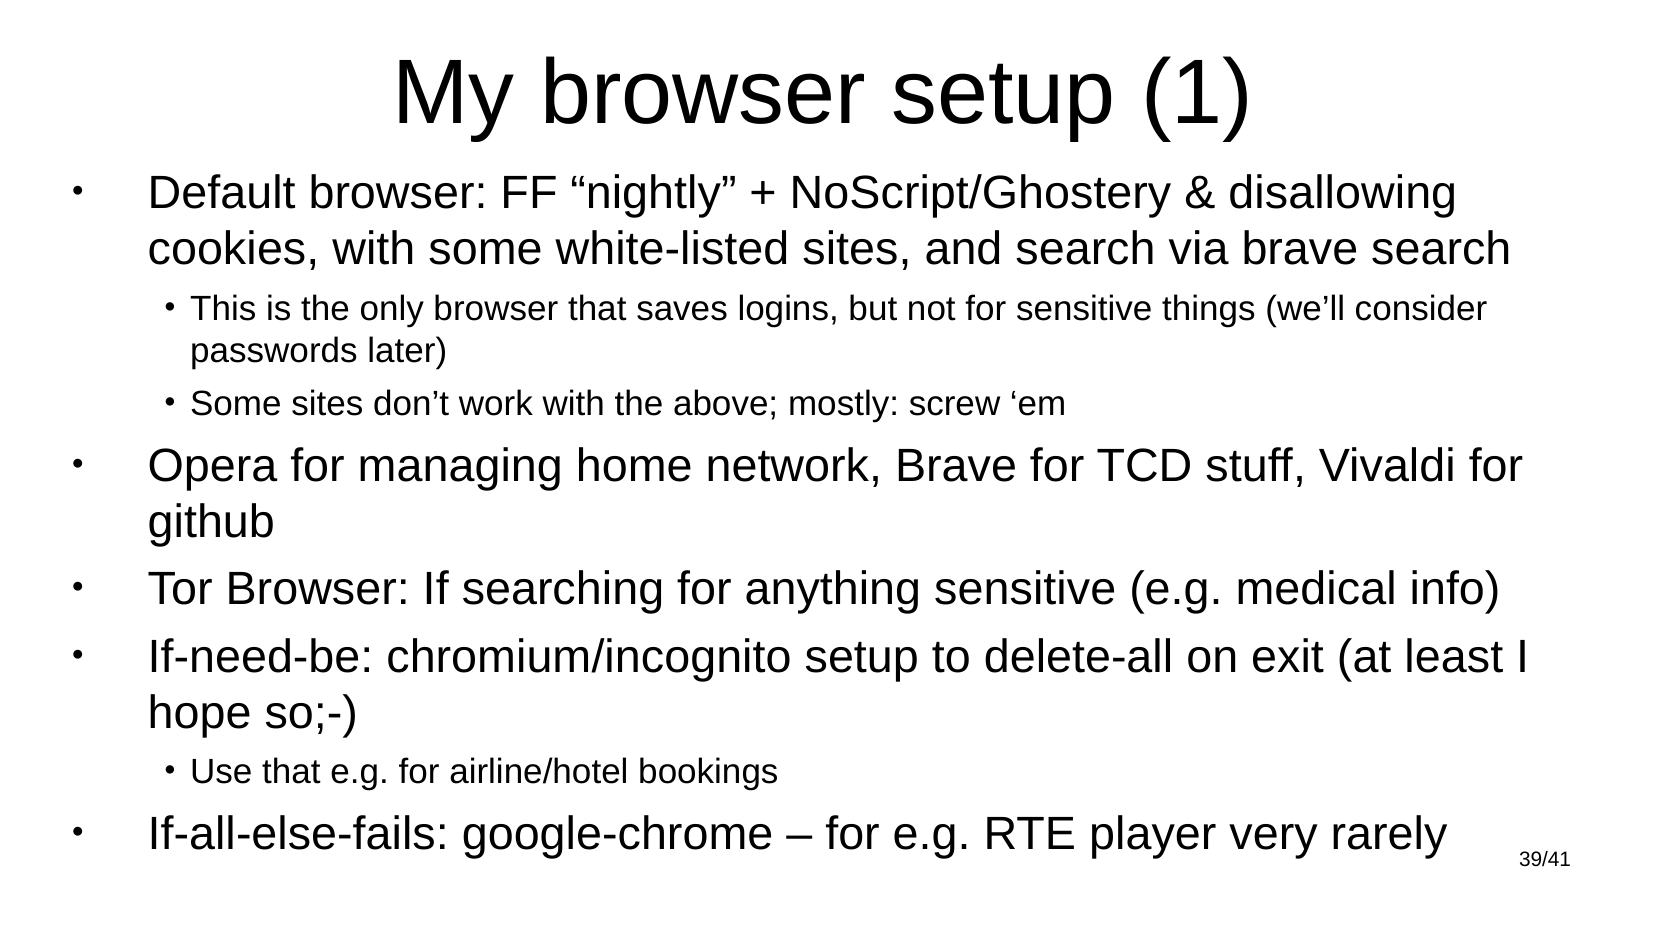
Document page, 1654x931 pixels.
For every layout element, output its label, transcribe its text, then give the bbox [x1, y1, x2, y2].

title My browser setup (1) [123, 11, 1523, 161]
list Default browser: FF “nightly” + NoScript/Ghostery & disallowing cookies, with some white-listed sites, and search via brave search This is the only browser that saves logins, but not for sensitive things (we’ll consider passwords later) Some sites don’t work with the above; mostly: screw ‘em Opera for managing home network, Brave for TCD stuff, Vivaldi for github Tor Browser: If searching for anything sensitive (e.g. medical info) If-need-be: chromium/incognito setup to delete-all on exit (at least I hope so;-) Use that e.g. for airline/hotel bookings If-all-else-fails: google-chrome – for e.g. RTE player very rarely [59, 161, 1595, 863]
